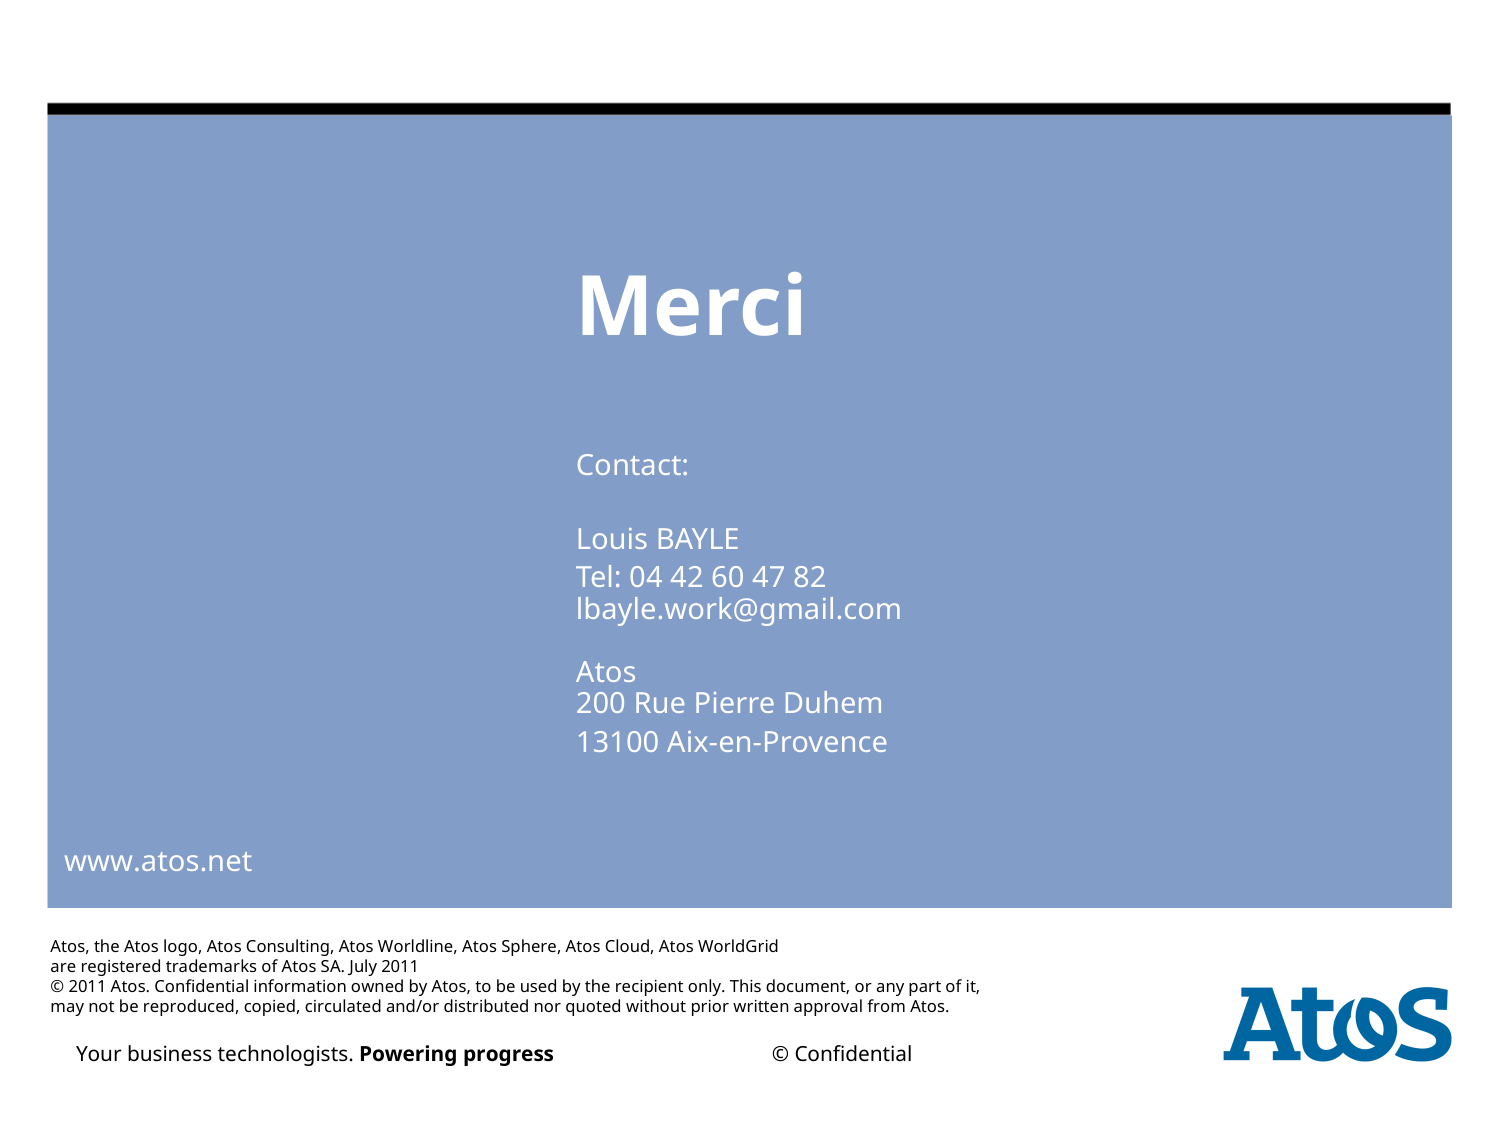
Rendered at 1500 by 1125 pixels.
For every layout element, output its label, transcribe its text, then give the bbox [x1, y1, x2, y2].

picture [0, 0, 1500, 1125]
subtitle Contact: Louis BAYLE Tel: 04 42 60 47 82 lbayle.work@gmail.com Atos 200 Rue Pierre Duhem 13100 Aix-en-Provence [561, 442, 1395, 802]
title Merci [560, 207, 1406, 397]
